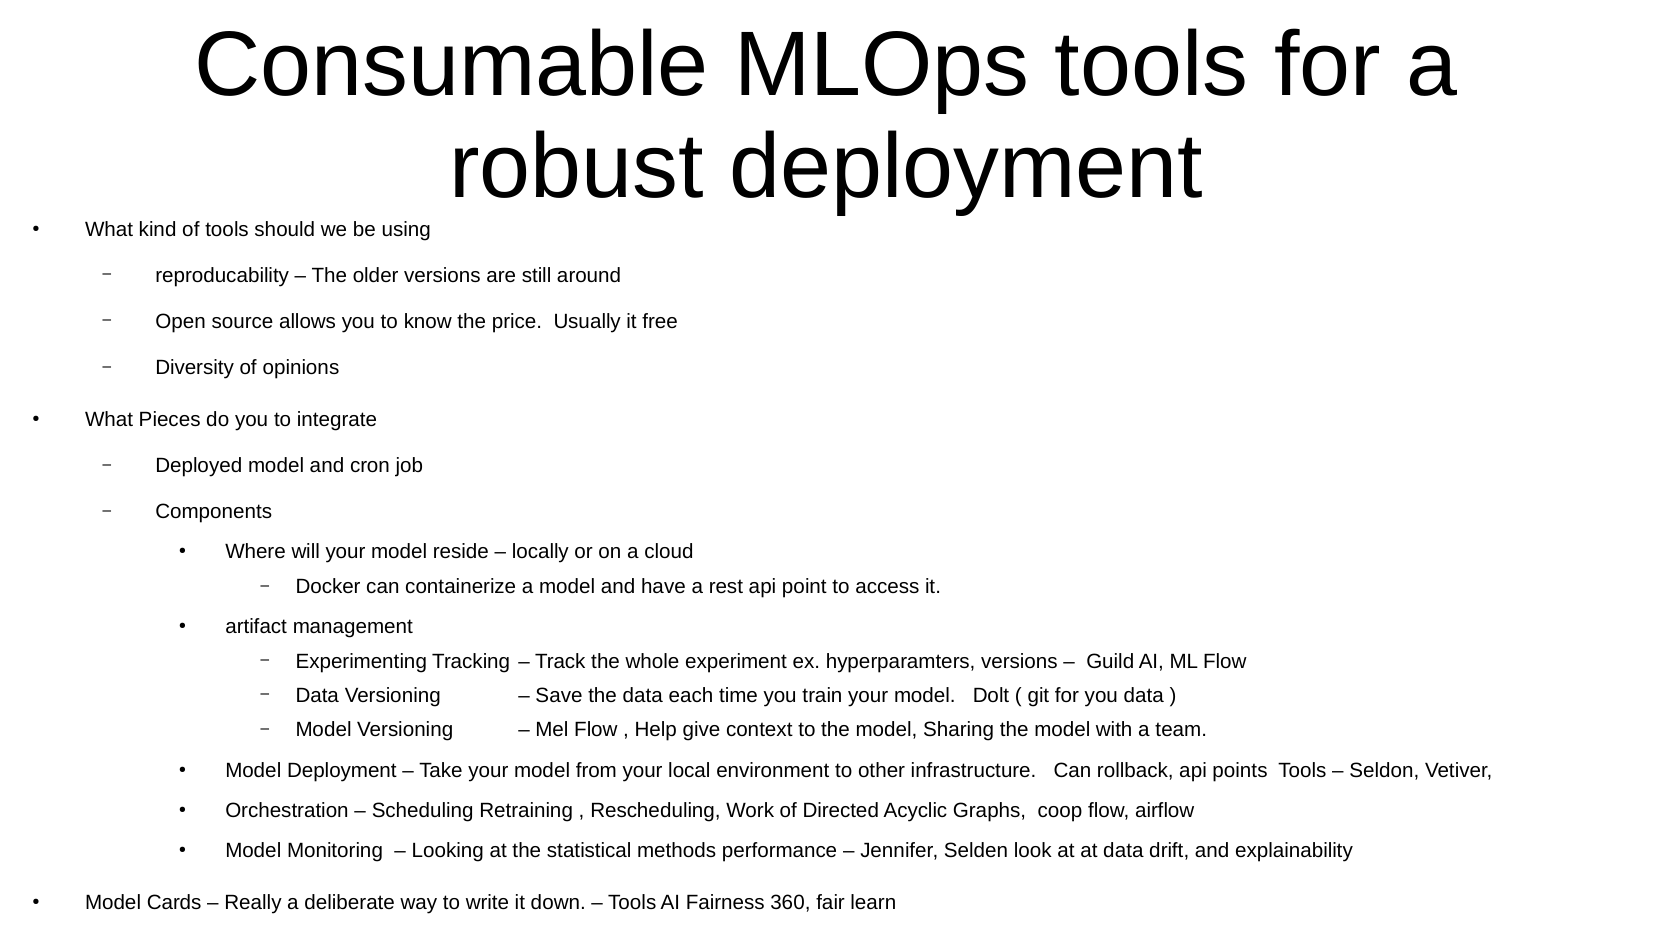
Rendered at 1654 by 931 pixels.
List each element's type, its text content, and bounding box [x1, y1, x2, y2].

title Consumable MLOps tools for a robust deployment [82, 12, 1571, 217]
list What kind of tools should we be using reproducability – The older versions are still around Open source allows you to know the price. Usually it free Diversity of opinions What Pieces do you to integrate Deployed model and cron job Components Where will your model reside – locally or on a cloud Docker can containerize a model and have a rest api point to access it. artifact management Experimenting Tracking – Track the whole experiment ex. hyperparamters, versions – Guild AI, ML Flow Data Versioning – Save the data each time you train your model. Dolt ( git for you data ) Model Versioning – Mel Flow , Help give context to the model, Sharing the model with a team. Model Deployment – Take your model from your local environment to other infrastructure. Can rollback, api points Tools – Seldon, Vetiver, Orchestration – Scheduling Retraining , Rescheduling, Work of Directed Acyclic Graphs, coop flow, airflow Model Monitoring – Looking at the statistical methods performance – Jennifer, Selden look at at data drift, and explainability Model Cards – Really a deliberate way to write it down. – Tools AI Fairness 360, fair learn [15, 217, 1571, 916]
